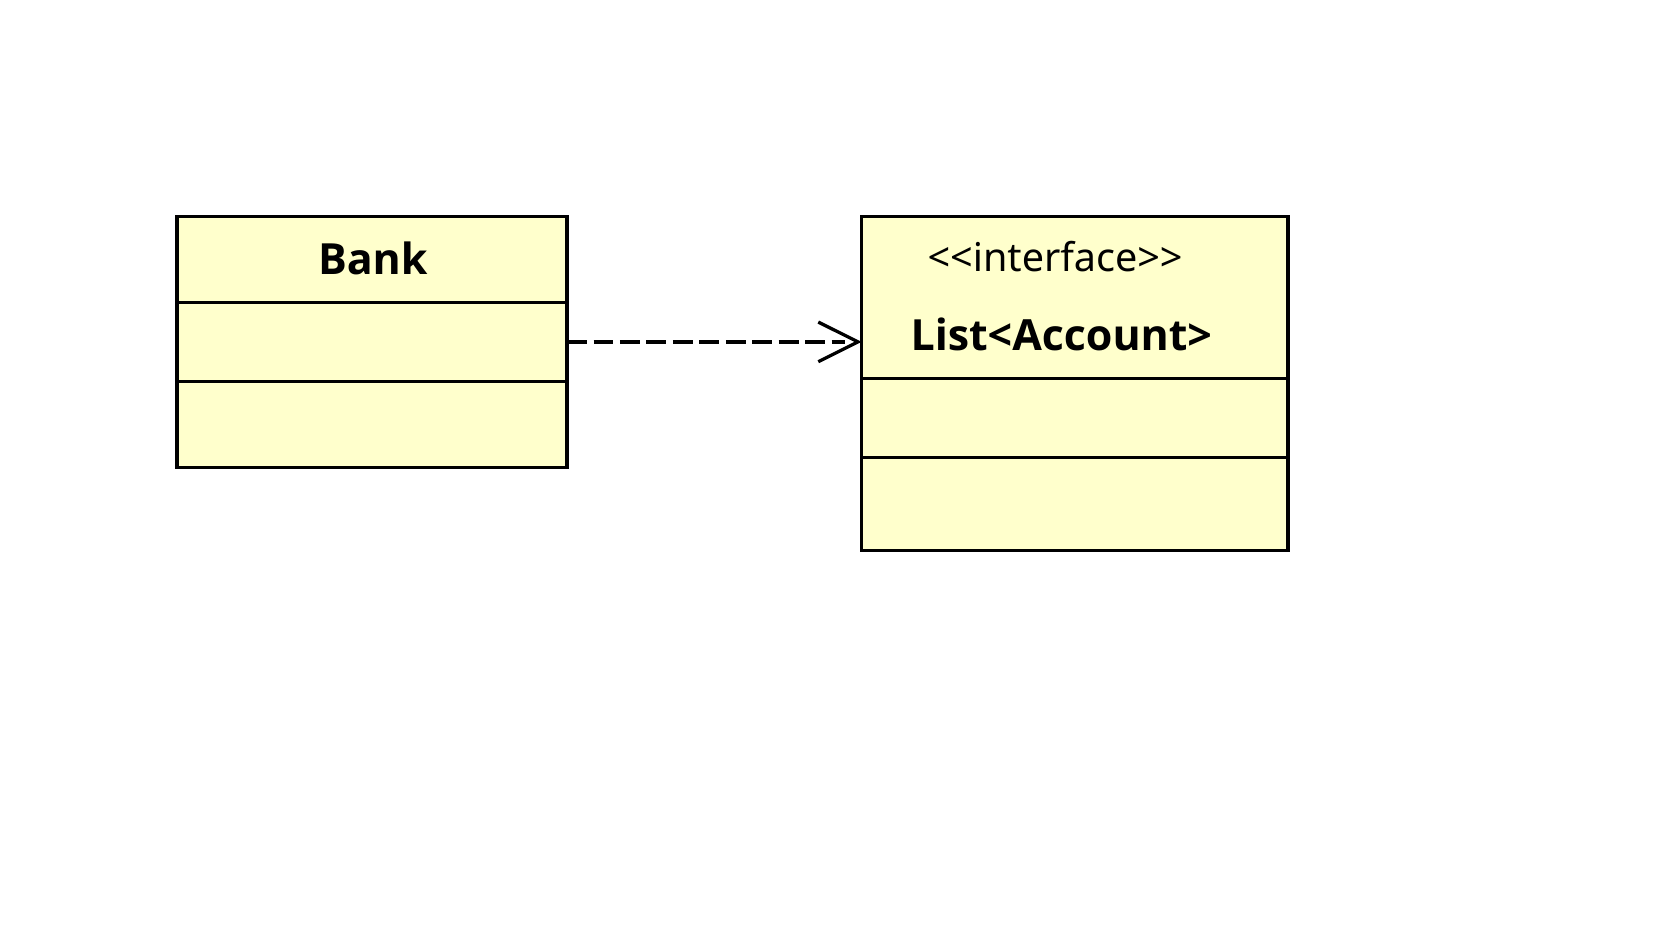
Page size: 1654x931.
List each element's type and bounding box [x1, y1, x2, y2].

picture [122, 165, 1654, 931]
